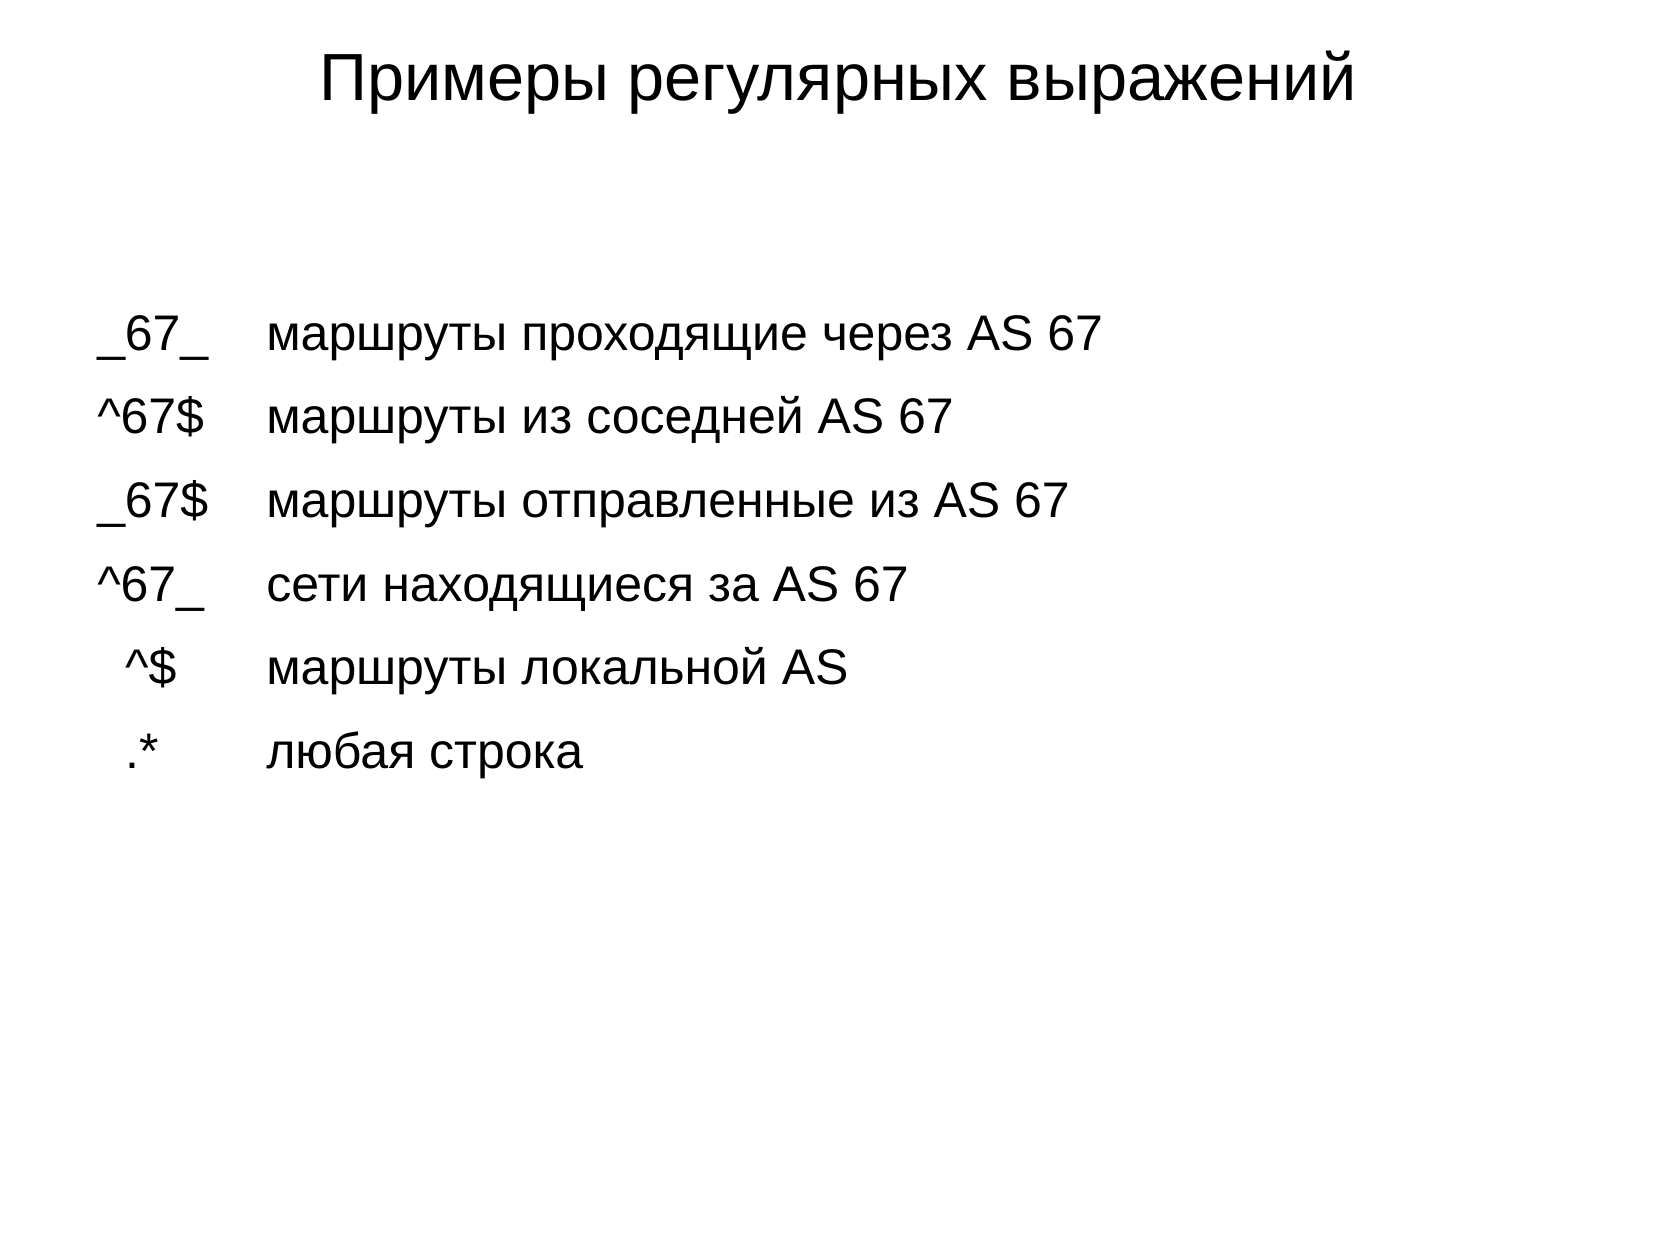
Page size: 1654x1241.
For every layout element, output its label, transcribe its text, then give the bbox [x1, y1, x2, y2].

list _67_ маршруты проходящие через AS 67 ^67$ маршруты из соседней AS 67 _67$ маршруты отправленные из AS 67 ^67_ сети находящиеся за AS 67 ^$ маршруты локальной AS .* любая строка [41, 276, 1654, 939]
title Примеры регулярных выражений [82, 1, 1571, 117]
